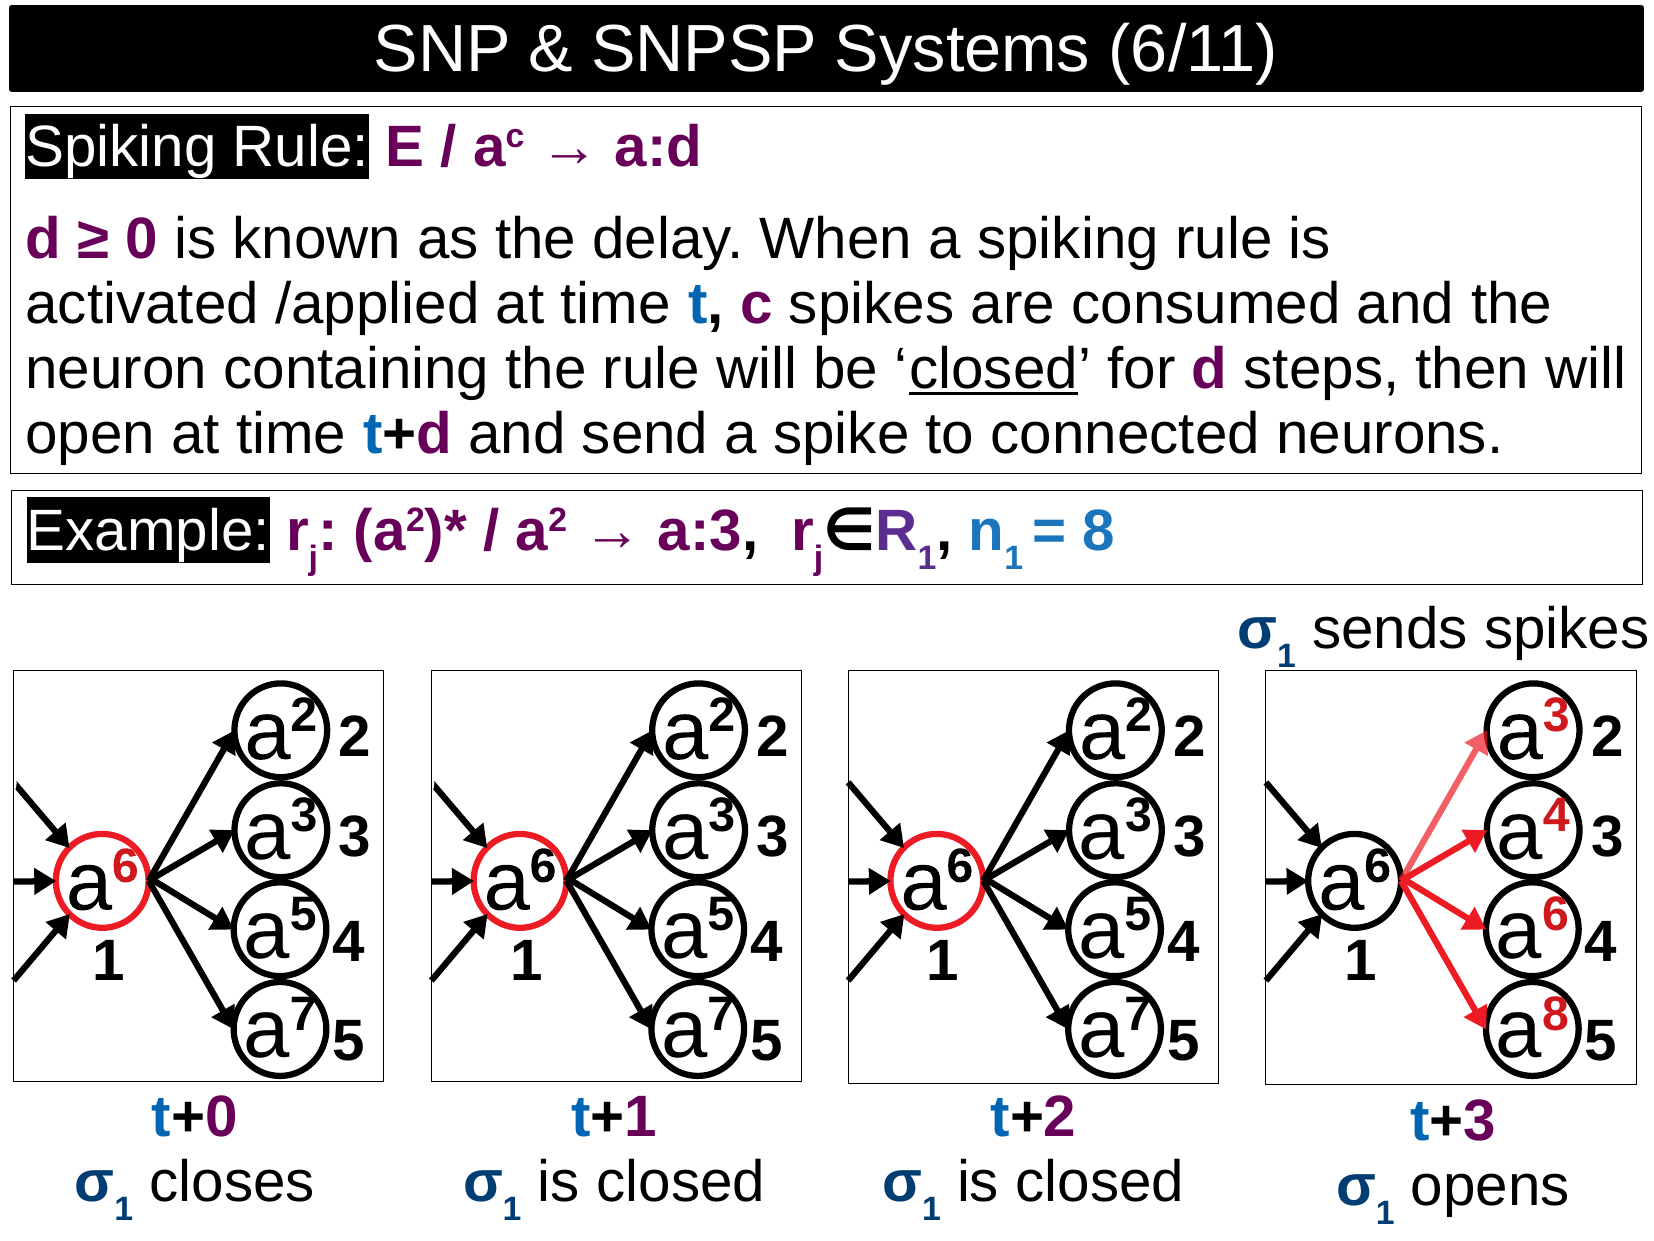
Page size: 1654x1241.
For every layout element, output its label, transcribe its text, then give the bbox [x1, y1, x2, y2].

text_box [848, 670, 1219, 1076]
title SNP & SNPSP Systems (6/11) [11, 7, 1642, 89]
text_box σ1 sends spikes [1219, 588, 1653, 747]
text_box t+0 σ1 closes [0, 1075, 390, 1235]
text_box [431, 670, 802, 1075]
text_box Example: rj: (a2)* / a2 → a:3, rj∈R1, n1 = 8 [11, 490, 1643, 585]
text_box t+3 σ1 opens [1258, 1080, 1648, 1240]
text_box t+1 σ1 is closed [419, 1075, 810, 1235]
text_box Spiking Rule: E / ac → a:d d ≥ 0 is known as the delay. When a spiking rule is activated /applied at time t, c spikes are consumed and the neuron containing the rule will be ‘closed’ for d steps, then will open at time t+d and send a spike to connected neurons. [10, 106, 1642, 474]
text_box t+2 σ1 is closed [838, 1076, 1229, 1235]
text_box [13, 670, 384, 1075]
text_box [1265, 747, 1637, 1080]
